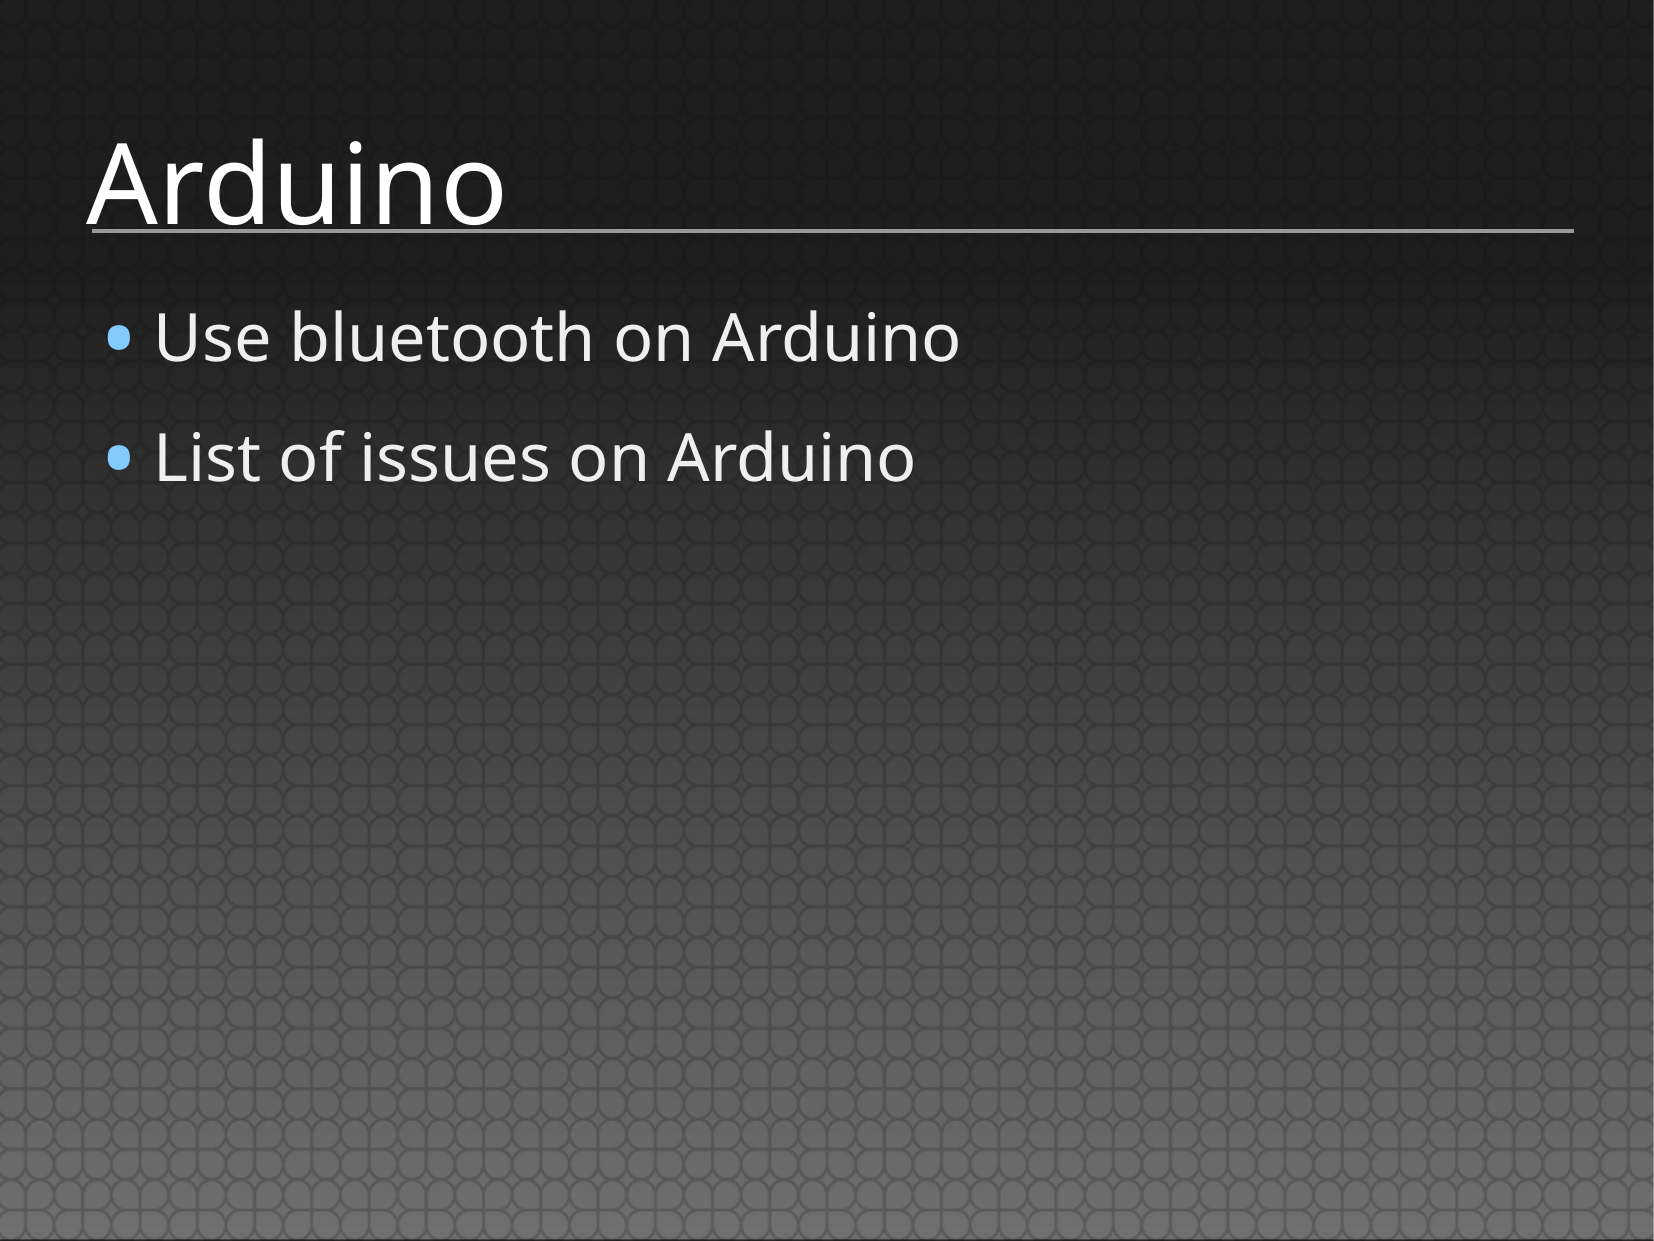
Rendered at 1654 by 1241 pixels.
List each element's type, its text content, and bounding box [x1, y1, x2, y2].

picture [0, 0, 1654, 1241]
list Use bluetooth on Arduino List of issues on Arduino [82, 290, 1571, 1010]
title Arduino [86, 112, 1576, 249]
